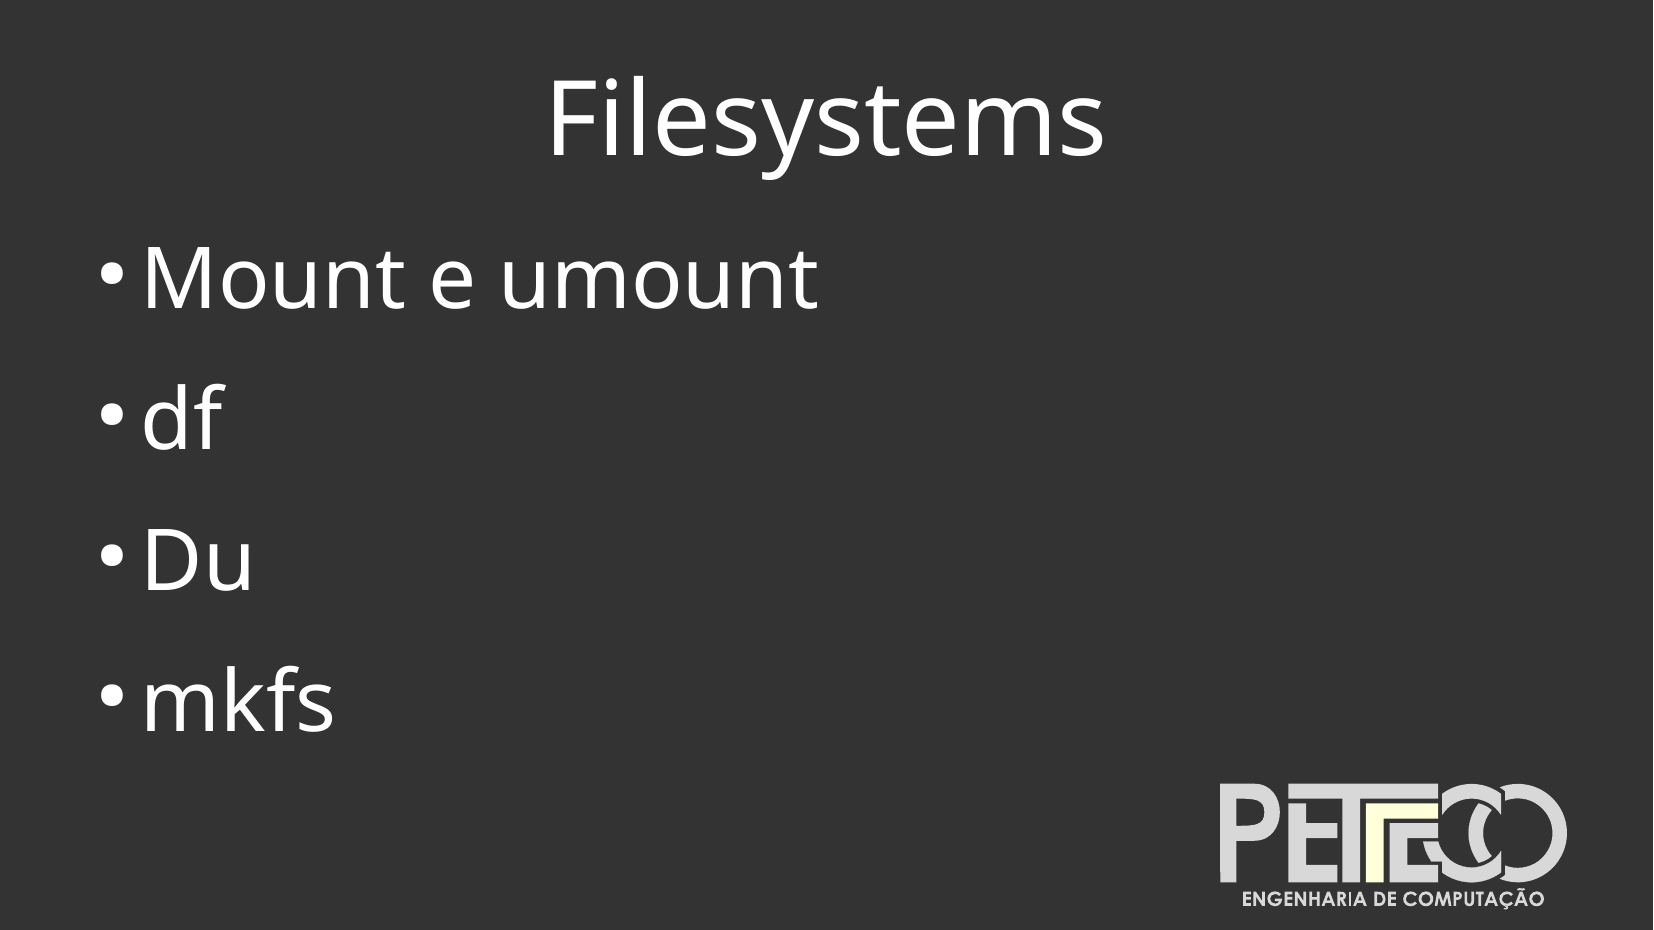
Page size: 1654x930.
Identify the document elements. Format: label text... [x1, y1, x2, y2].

title Filesystems [82, 37, 1571, 193]
list Mount e umount df Du mkfs [82, 217, 1571, 757]
